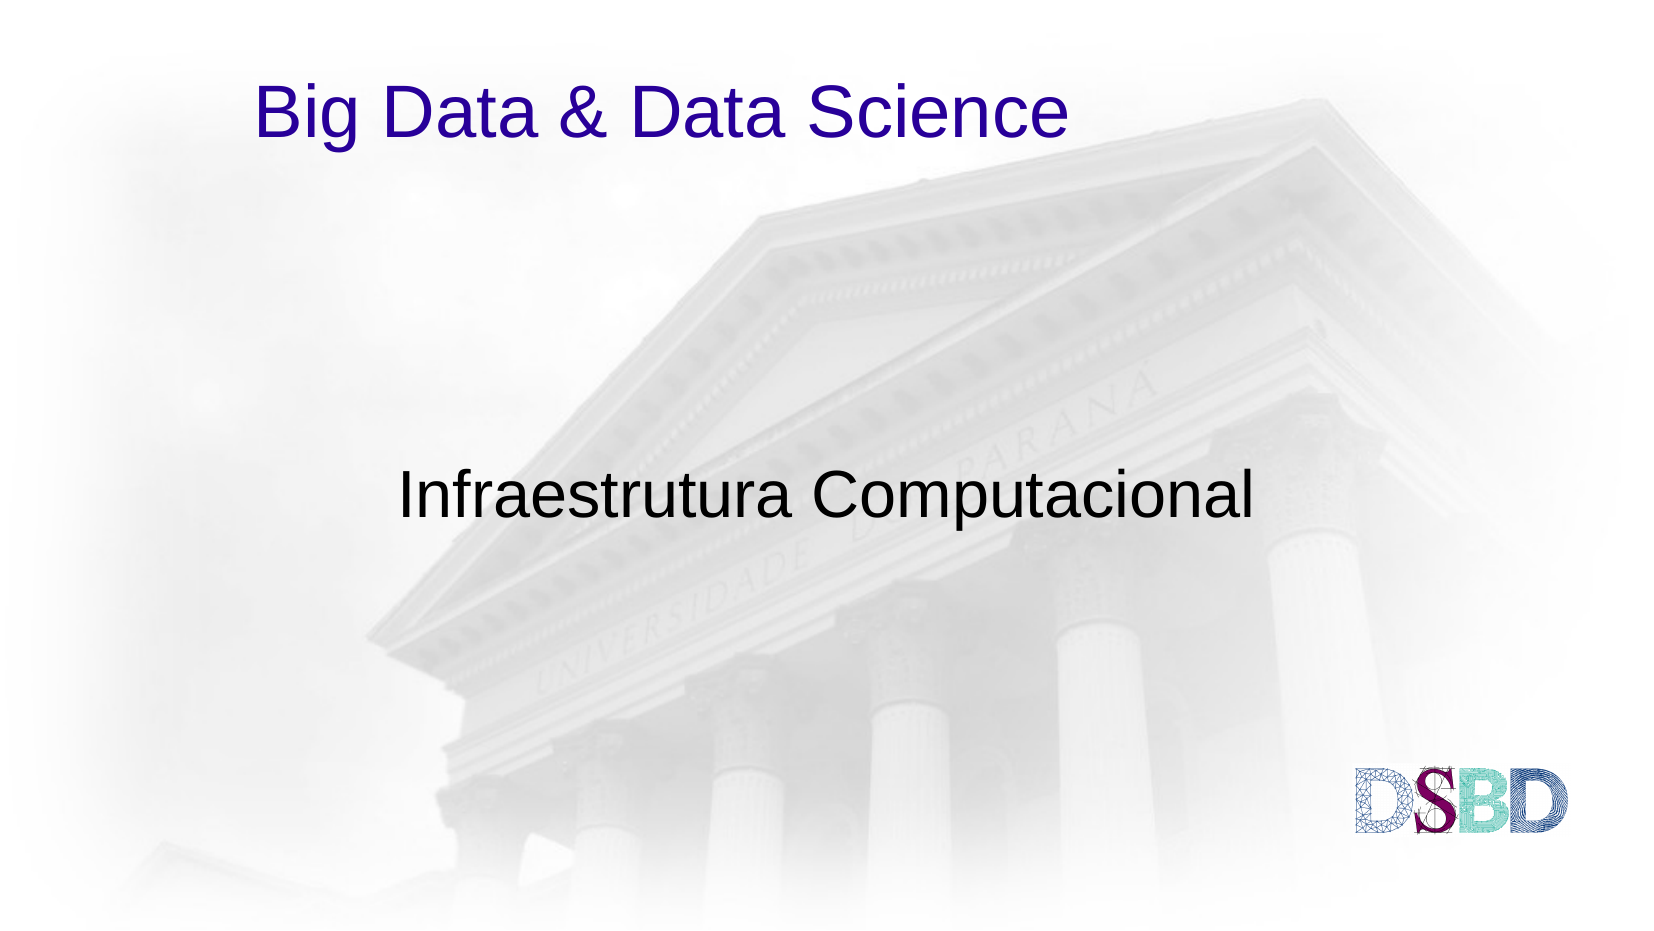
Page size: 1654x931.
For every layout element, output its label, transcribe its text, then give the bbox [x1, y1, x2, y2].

picture [0, 0, 1654, 930]
title Big Data & Data Science [253, 35, 1406, 189]
subtitle Infraestrutura Computacional [82, 224, 1571, 764]
